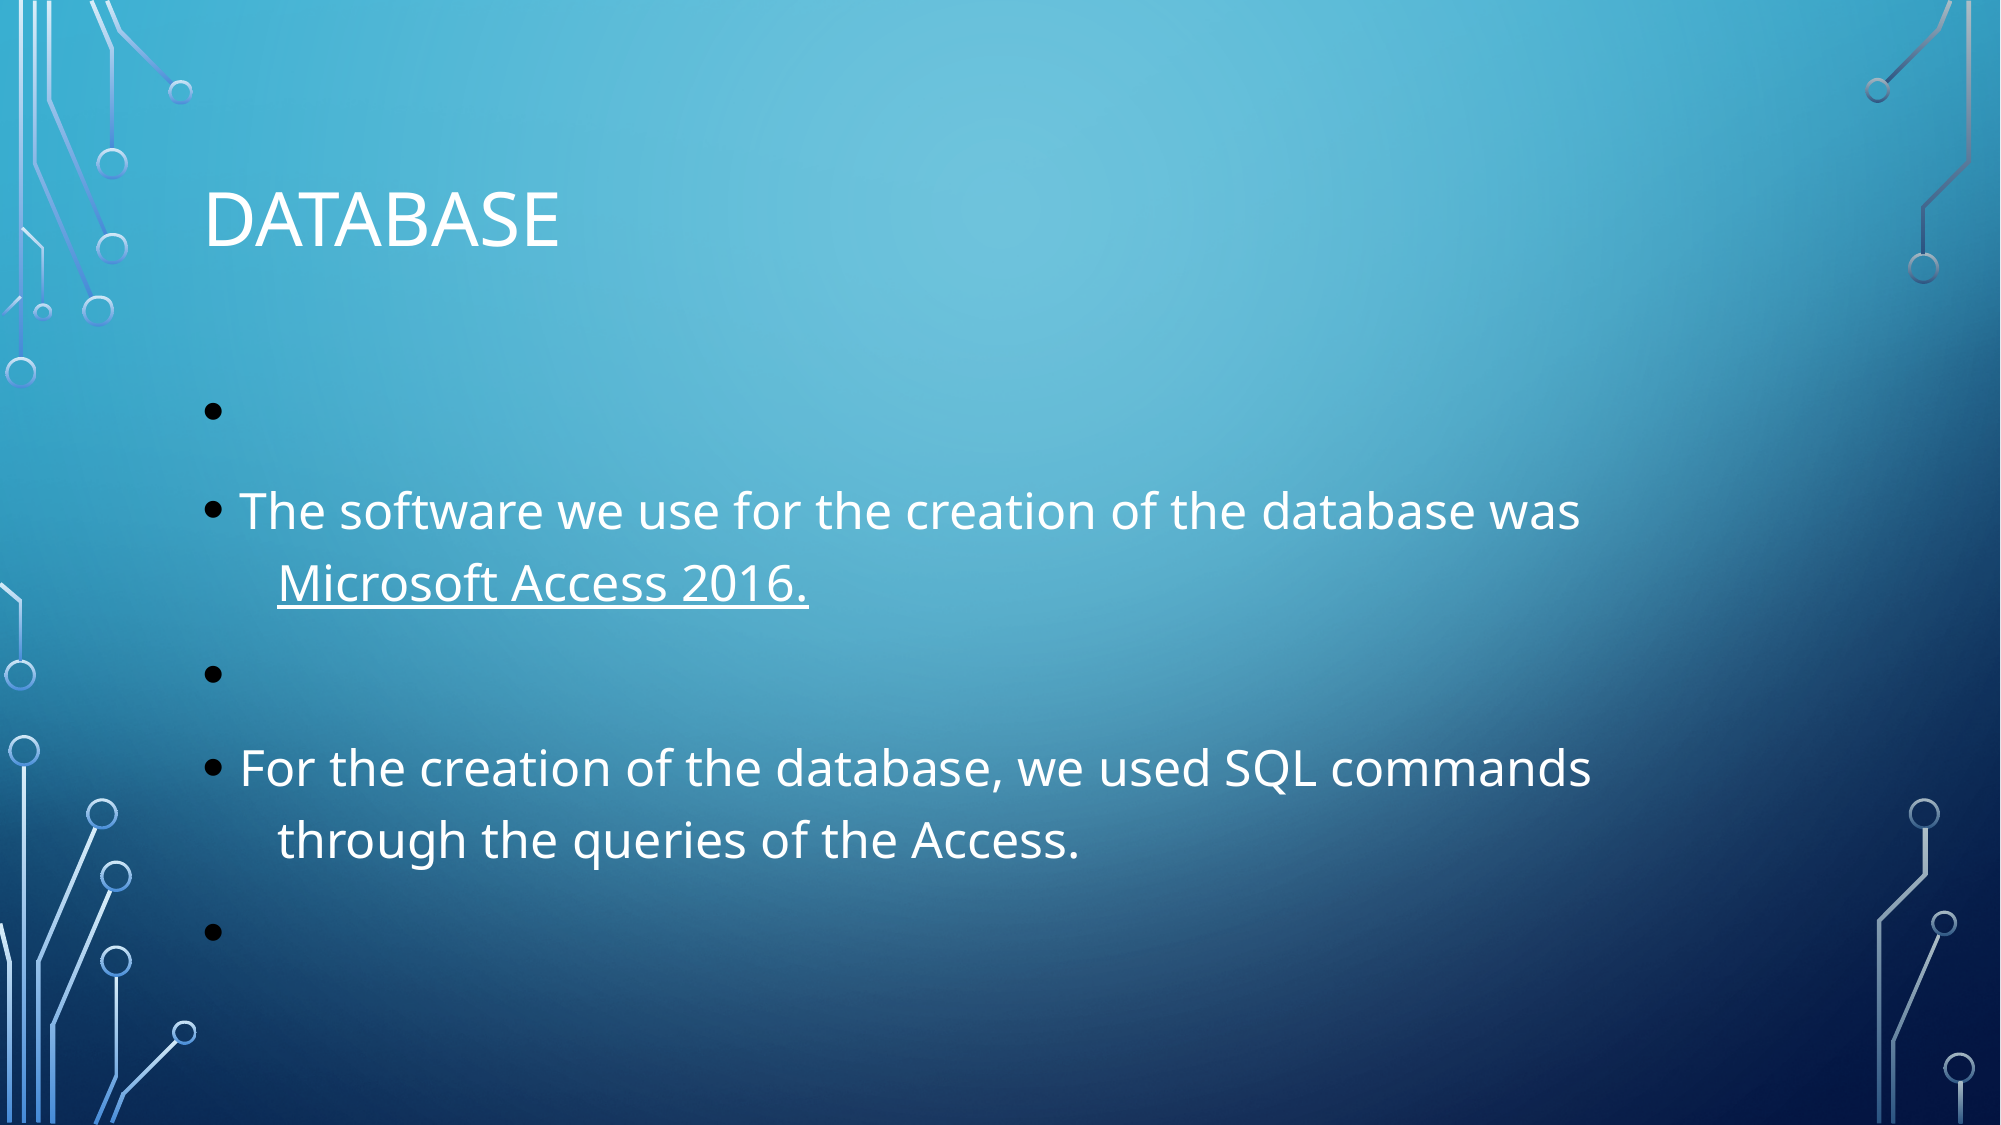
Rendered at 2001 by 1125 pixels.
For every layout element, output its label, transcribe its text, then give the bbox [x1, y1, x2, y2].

list The software we use for the creation of the database was Microsoft Access 2016. For the creation of the database, we used SQL commands through the queries of the Access. [187, 369, 1813, 951]
title Database [187, 101, 1813, 344]
